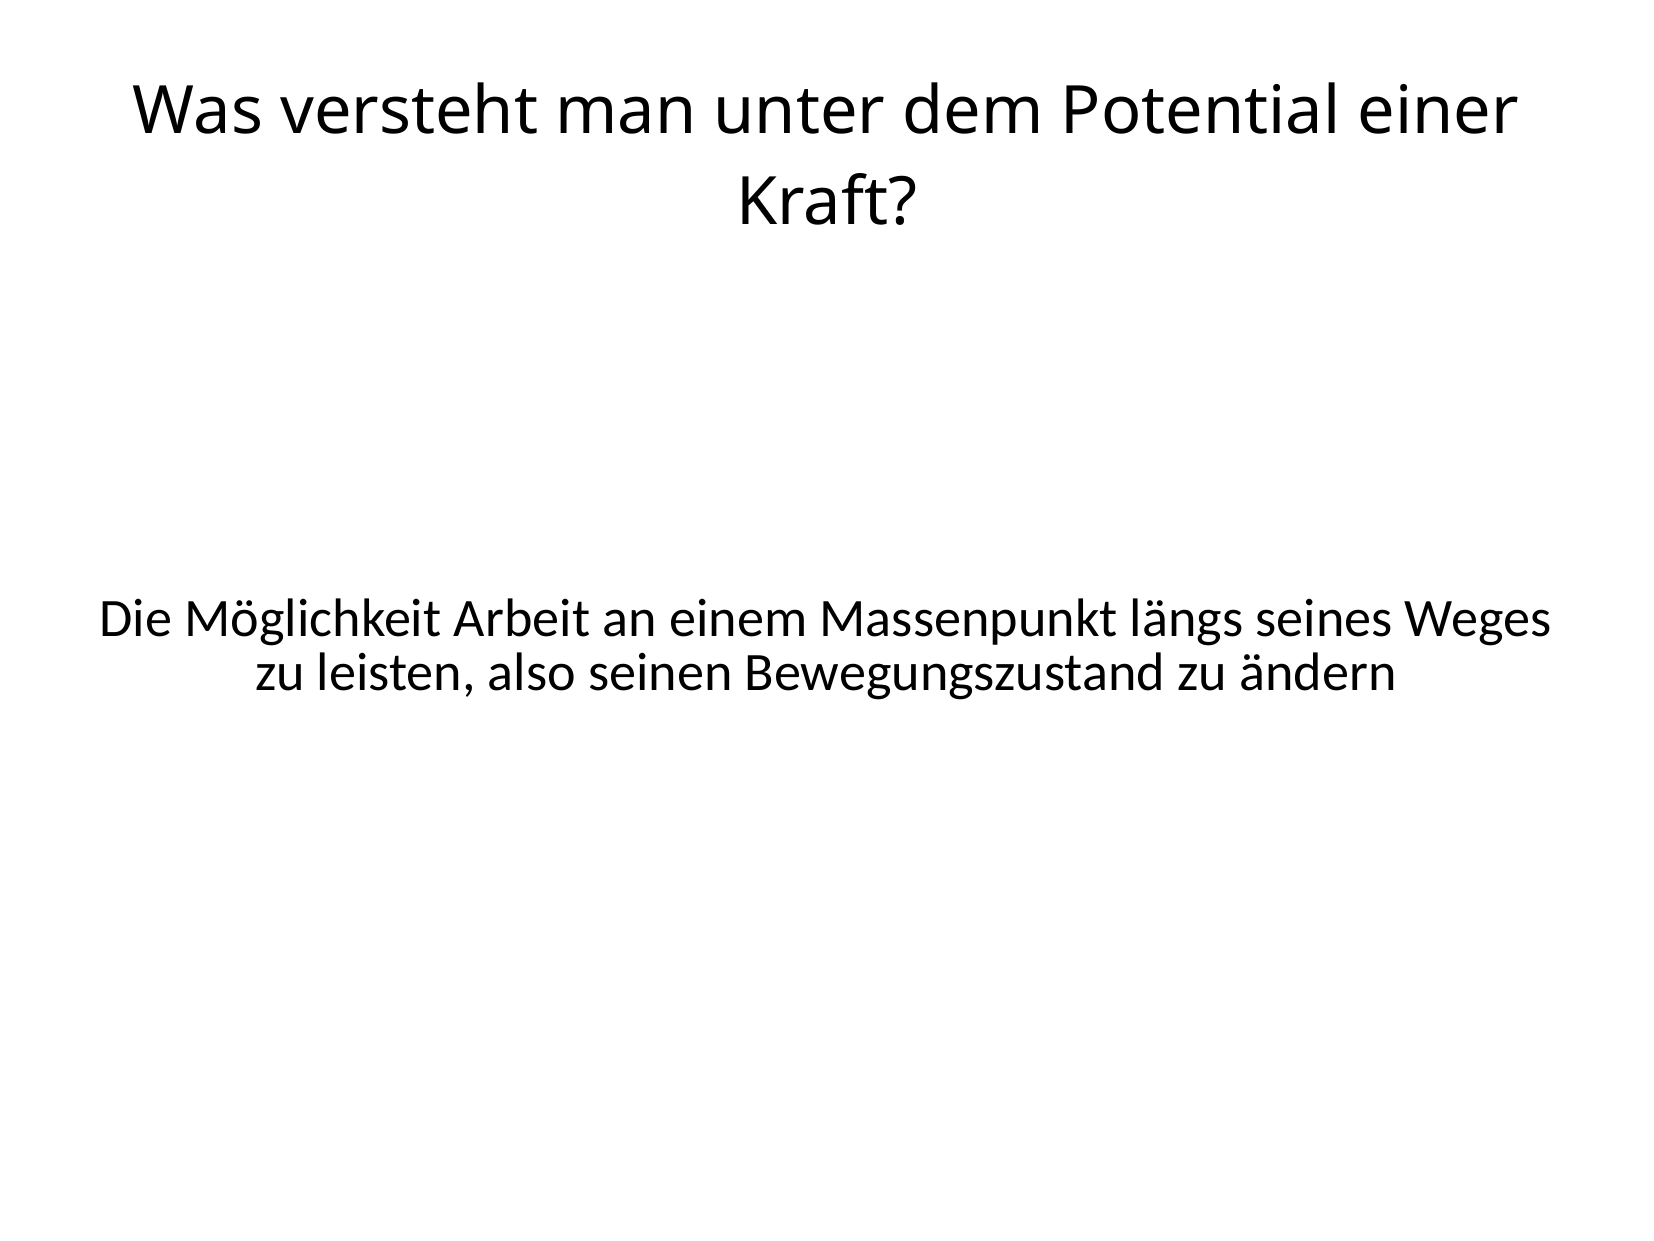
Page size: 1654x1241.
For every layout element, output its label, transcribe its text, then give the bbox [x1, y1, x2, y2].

subtitle Die Möglichkeit Arbeit an einem Massenpunkt längs seines Weges zu leisten, also seinen Bewegungszustand zu ändern [82, 290, 1571, 1010]
title Was versteht man unter dem Potential einer Kraft? [82, 49, 1571, 257]
